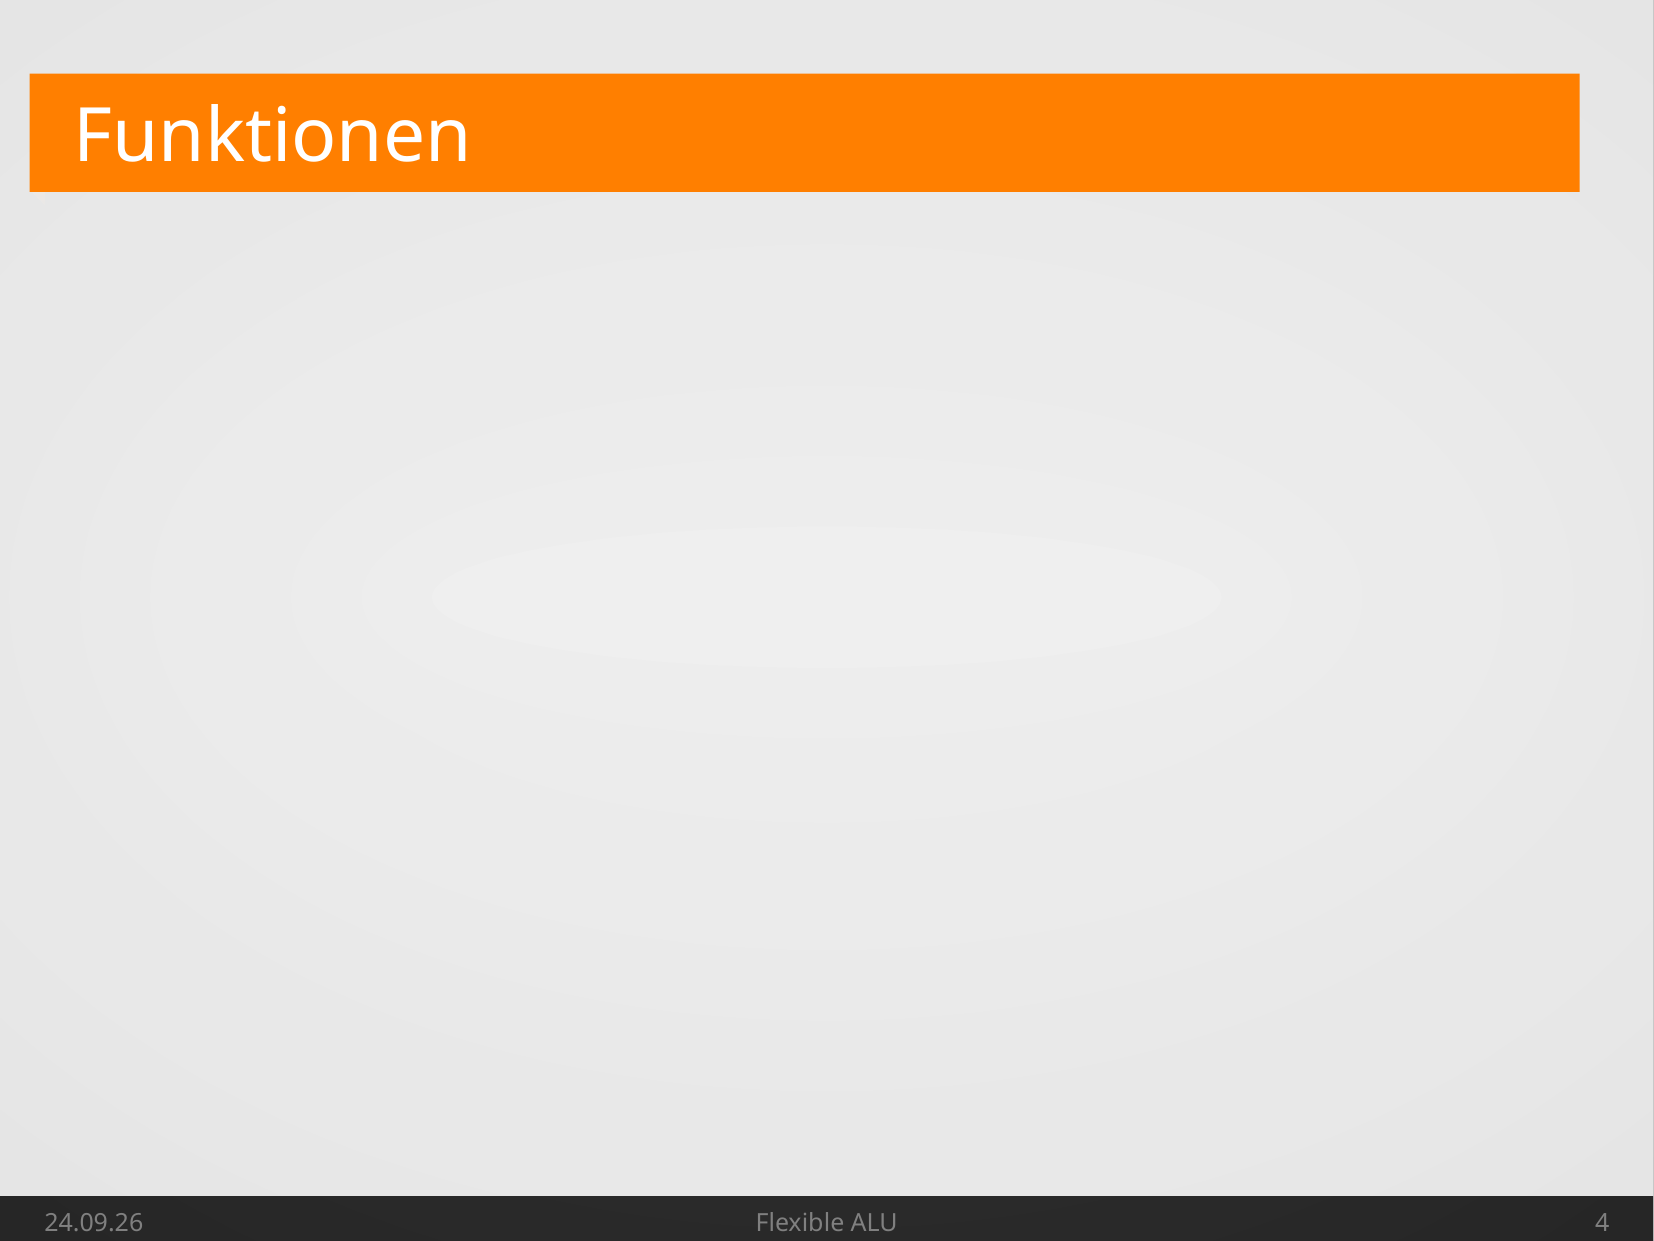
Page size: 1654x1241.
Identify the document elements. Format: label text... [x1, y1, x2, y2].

title Funktionen [73, 73, 1565, 192]
